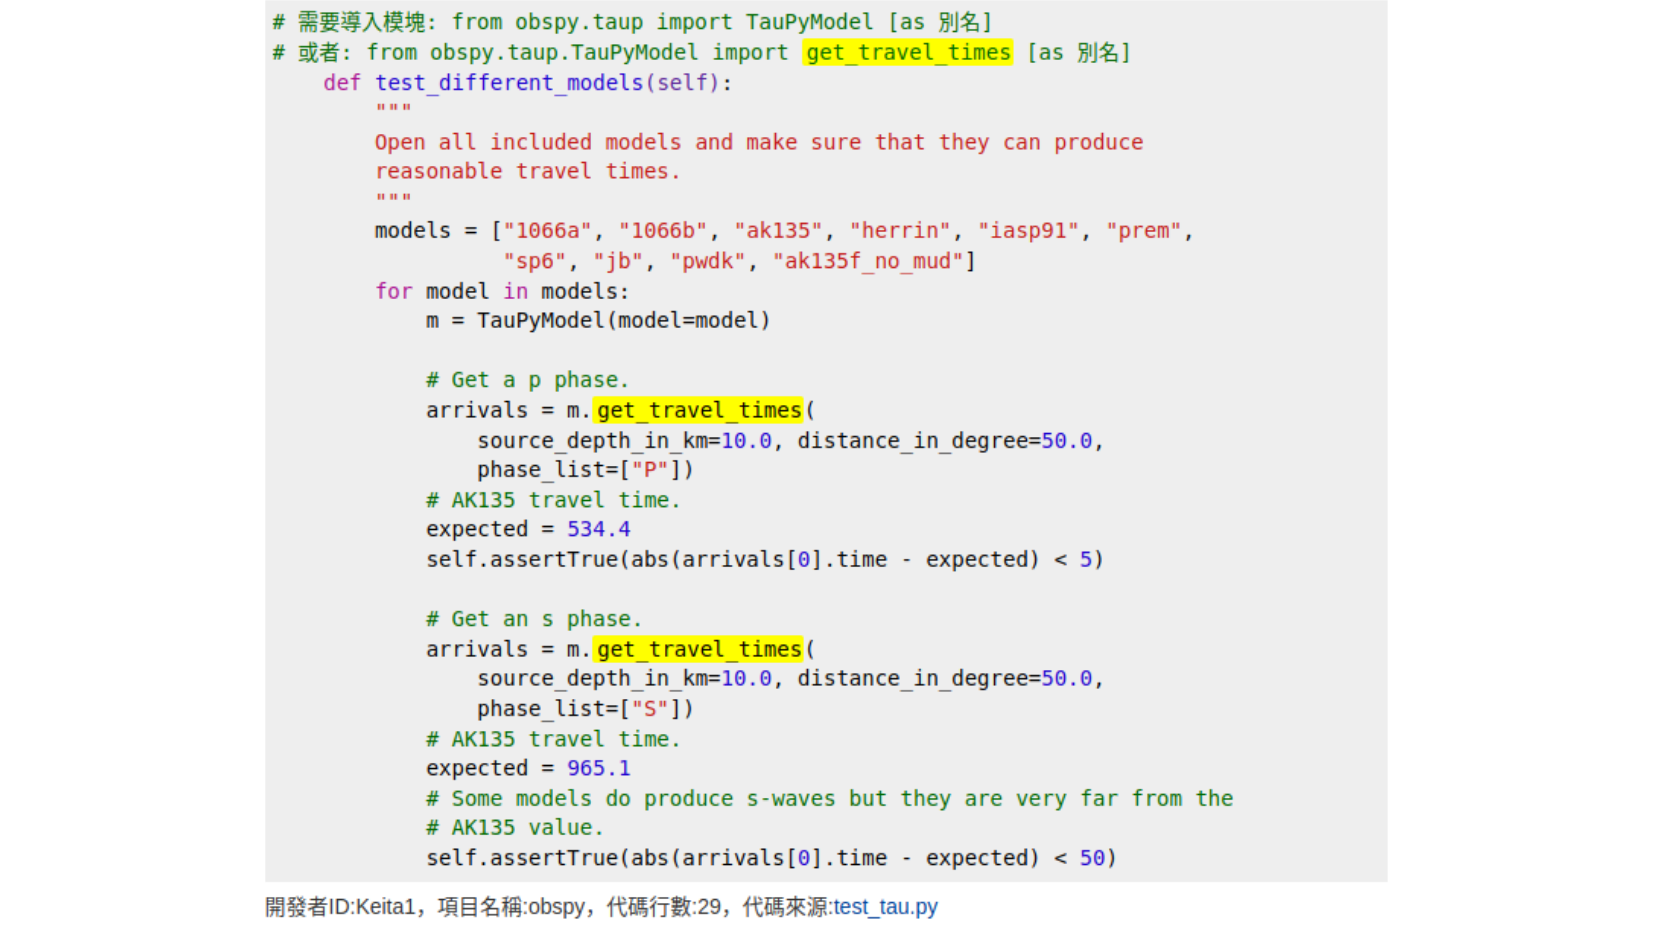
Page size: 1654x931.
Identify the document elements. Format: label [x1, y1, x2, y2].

picture [264, 0, 1394, 931]
